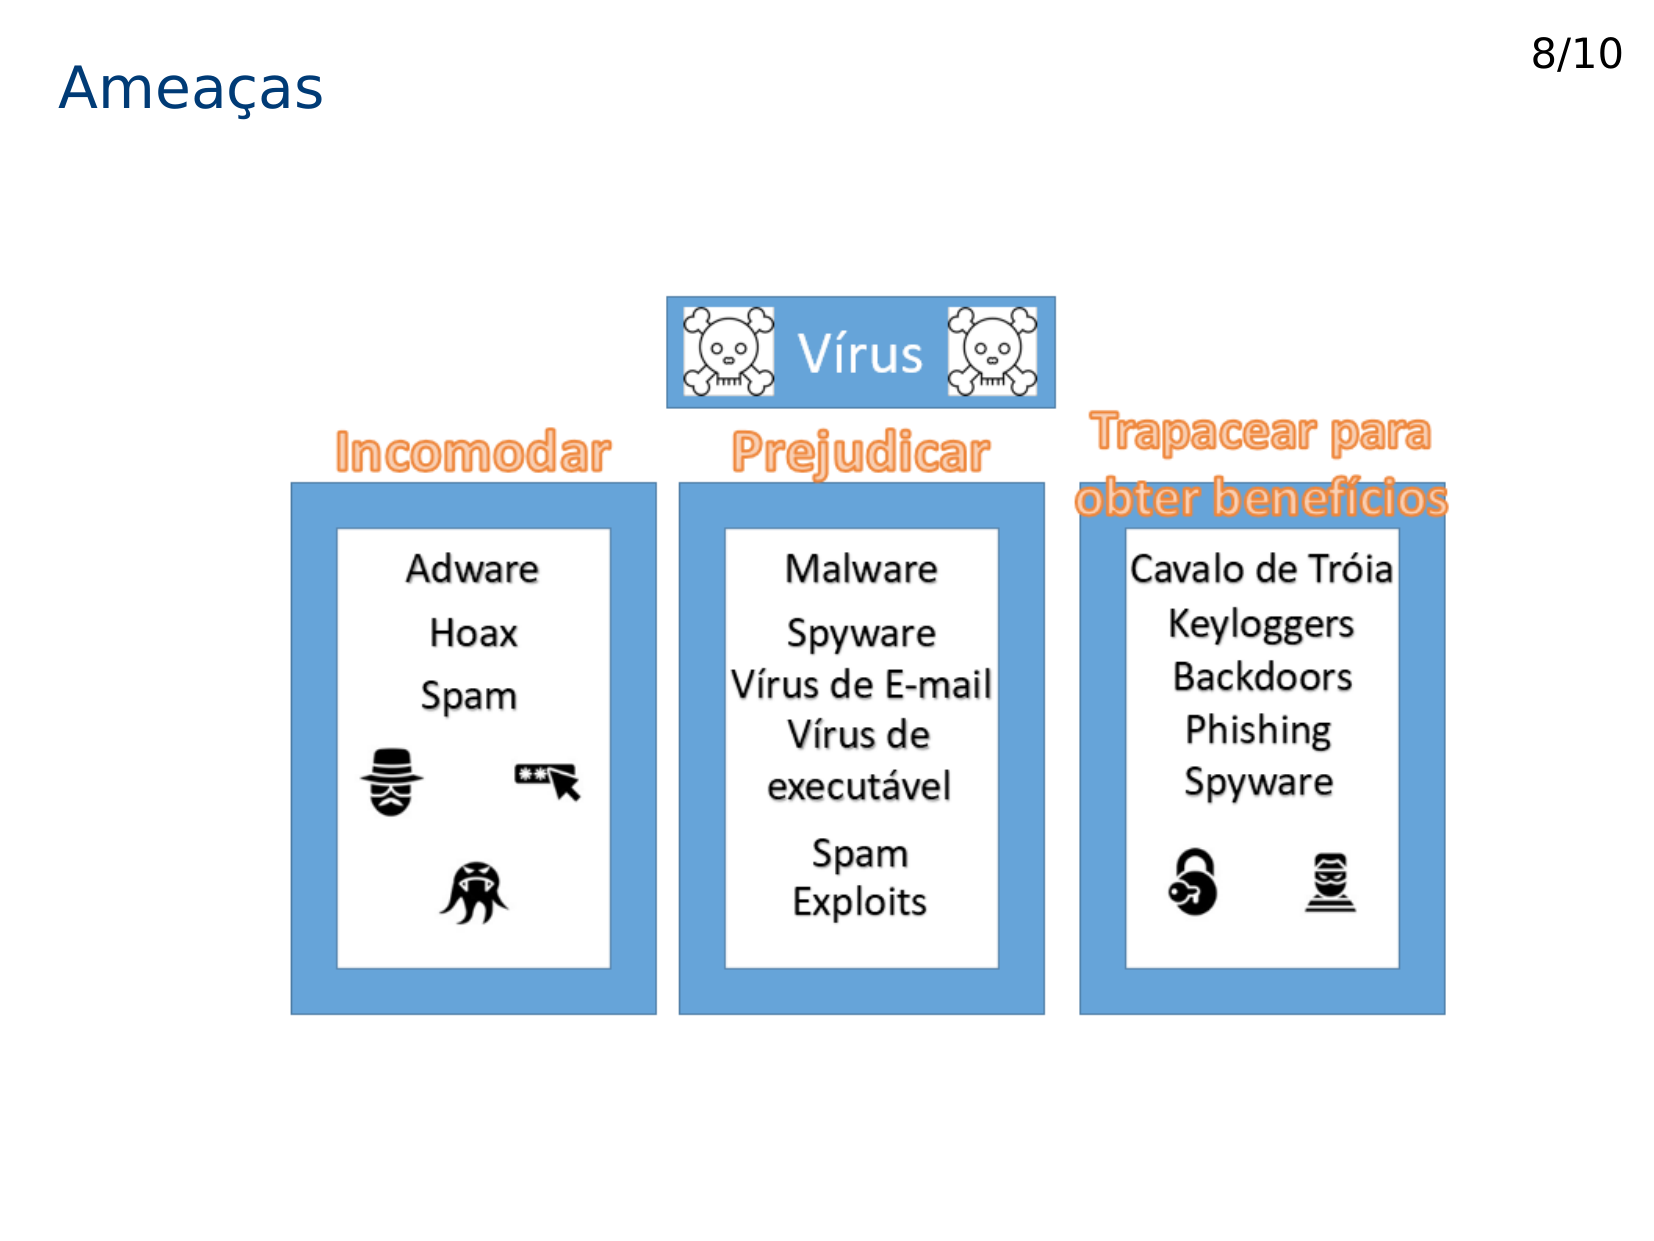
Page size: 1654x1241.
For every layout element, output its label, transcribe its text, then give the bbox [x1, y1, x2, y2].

picture [280, 287, 1460, 1034]
title Ameaças [59, 29, 1506, 148]
